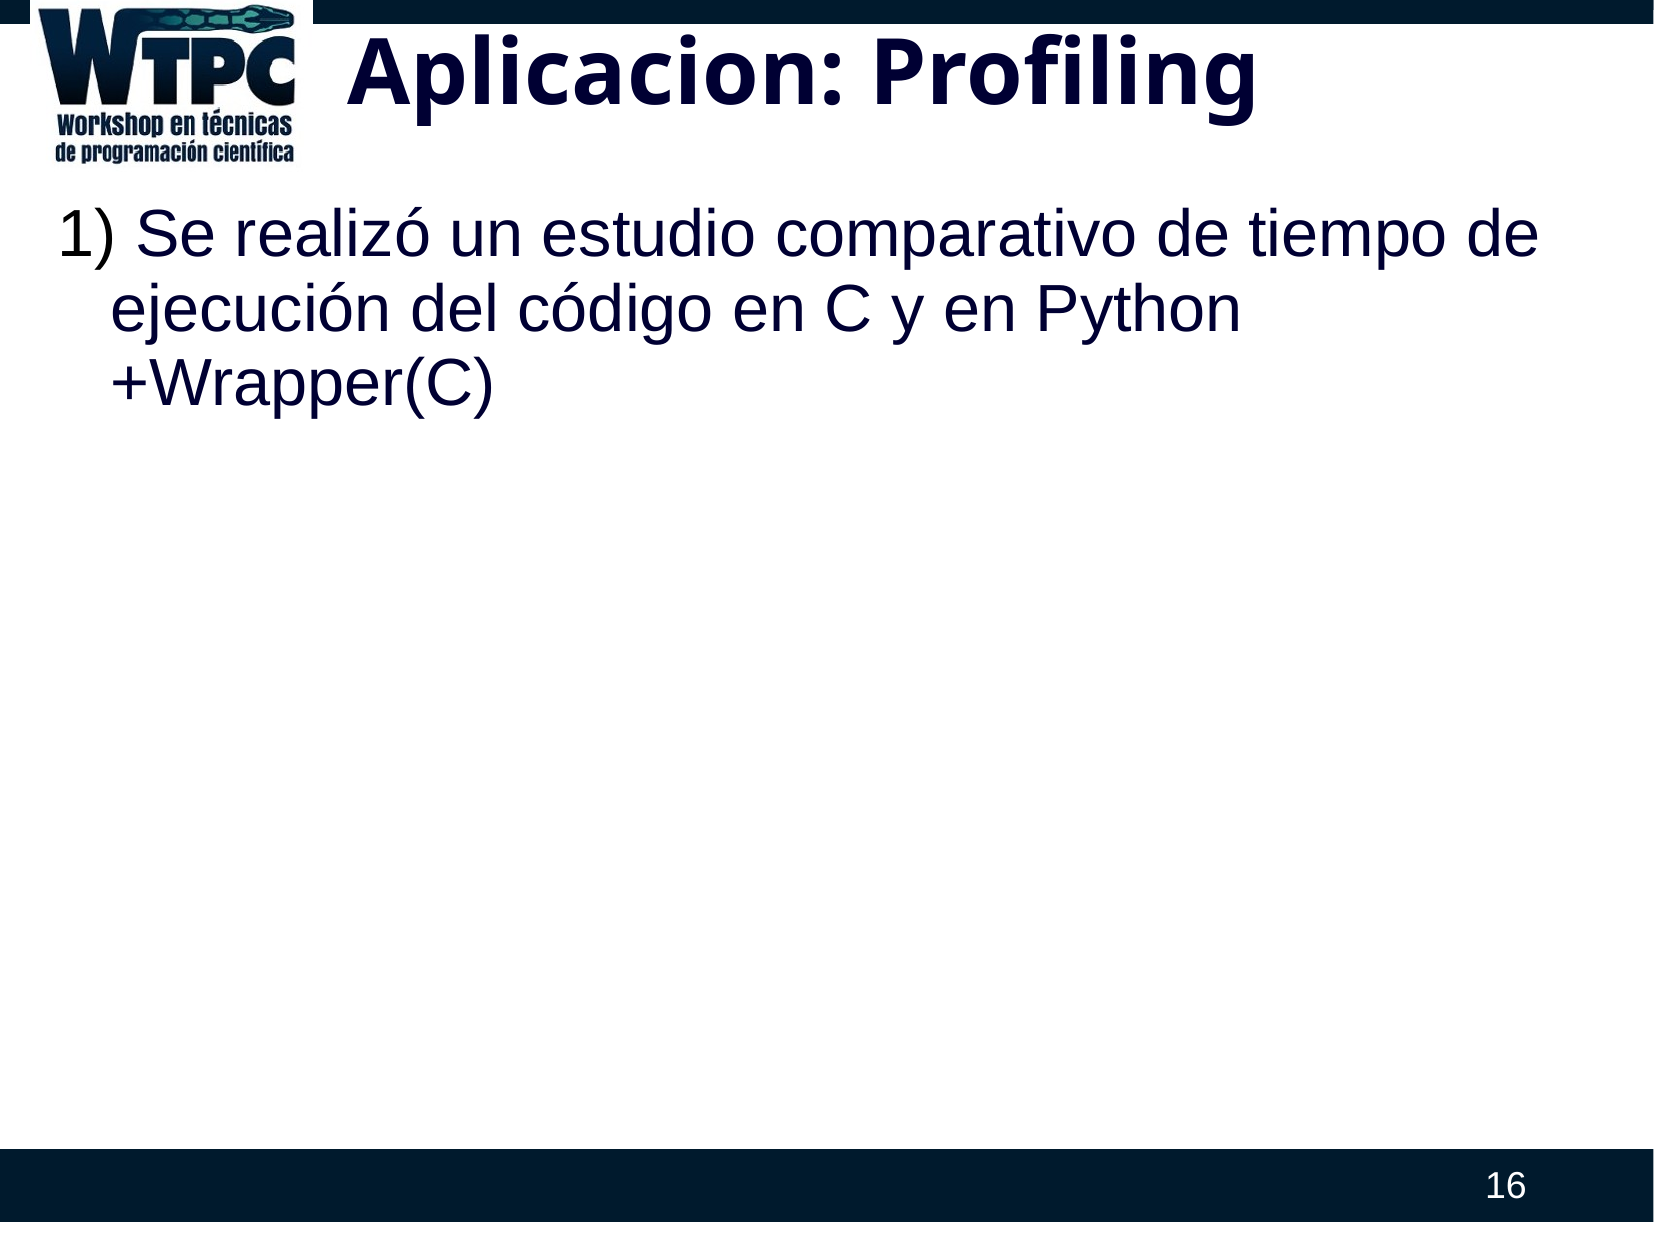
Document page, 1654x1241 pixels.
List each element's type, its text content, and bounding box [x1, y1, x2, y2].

picture [0, 1149, 1654, 1223]
picture [0, 0, 1654, 176]
text_box <número> [1470, 1156, 1654, 1228]
list Se realizó un estudio comparativo de tiempo de ejecución del código en C y en Python +Wrapper(C) [39, 195, 1617, 1106]
title Aplicacion: Profiling [347, 24, 1569, 125]
